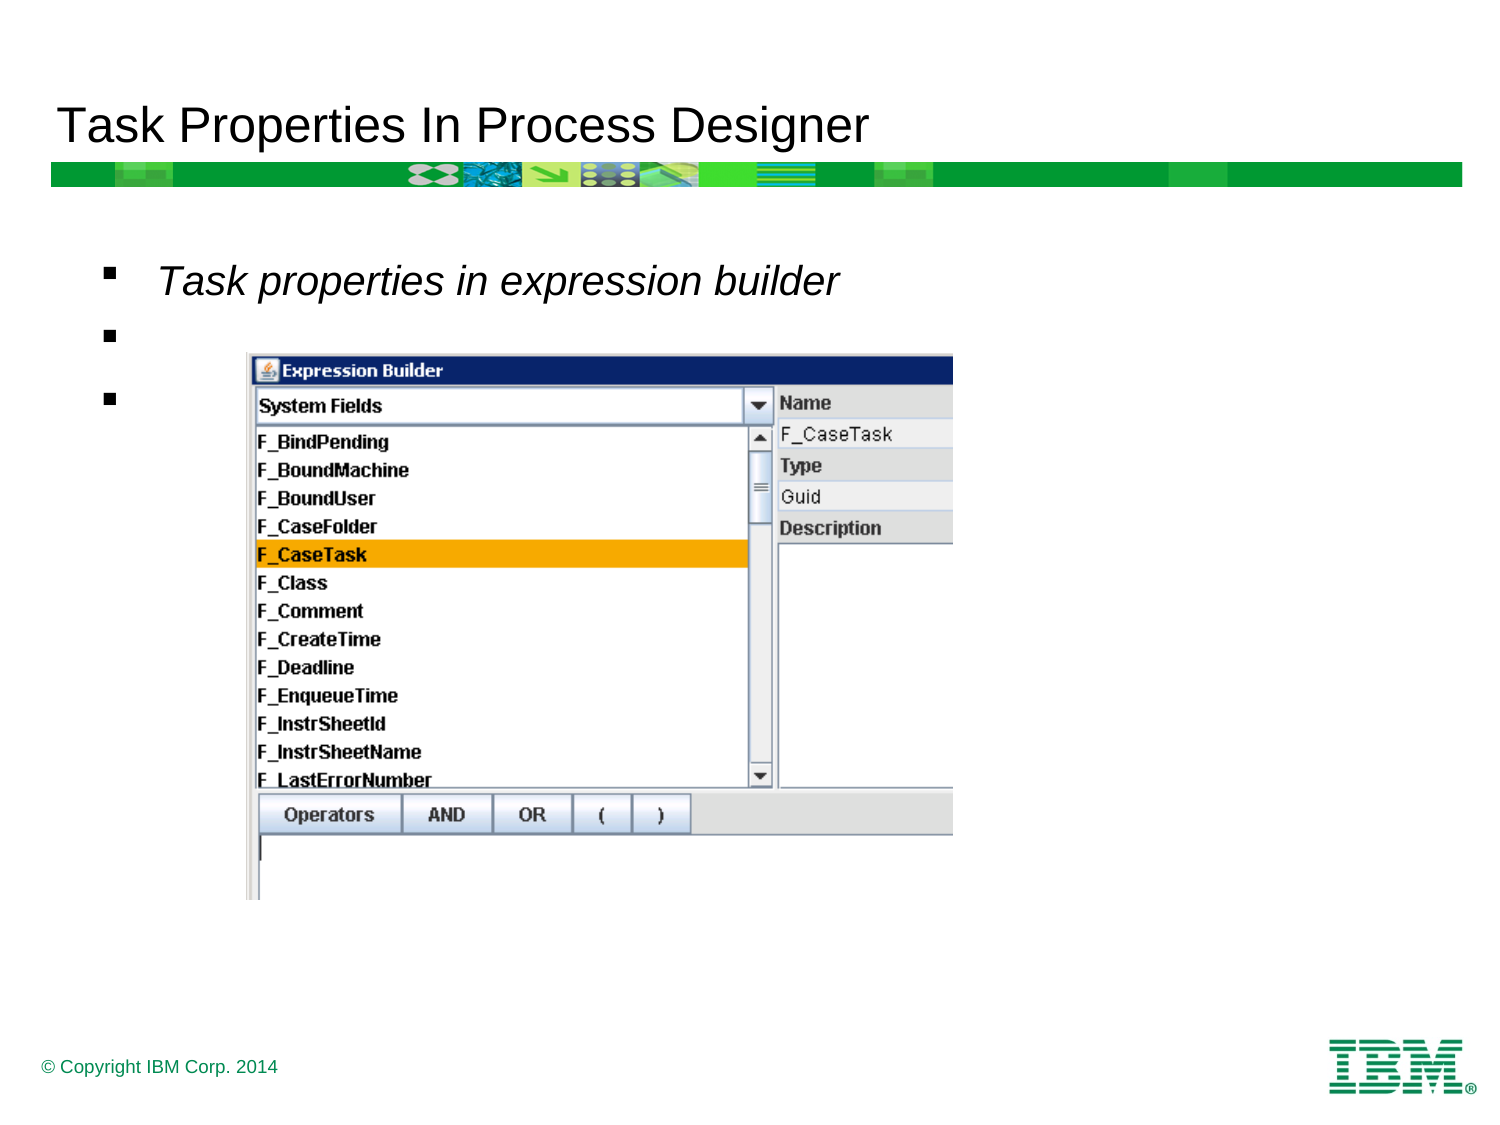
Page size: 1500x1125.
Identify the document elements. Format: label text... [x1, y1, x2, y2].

picture [246, 352, 953, 900]
list Task properties in expression builder [85, 243, 1399, 945]
title Task Properties In Process Designer [41, 54, 1477, 189]
picture [1327, 1037, 1479, 1096]
